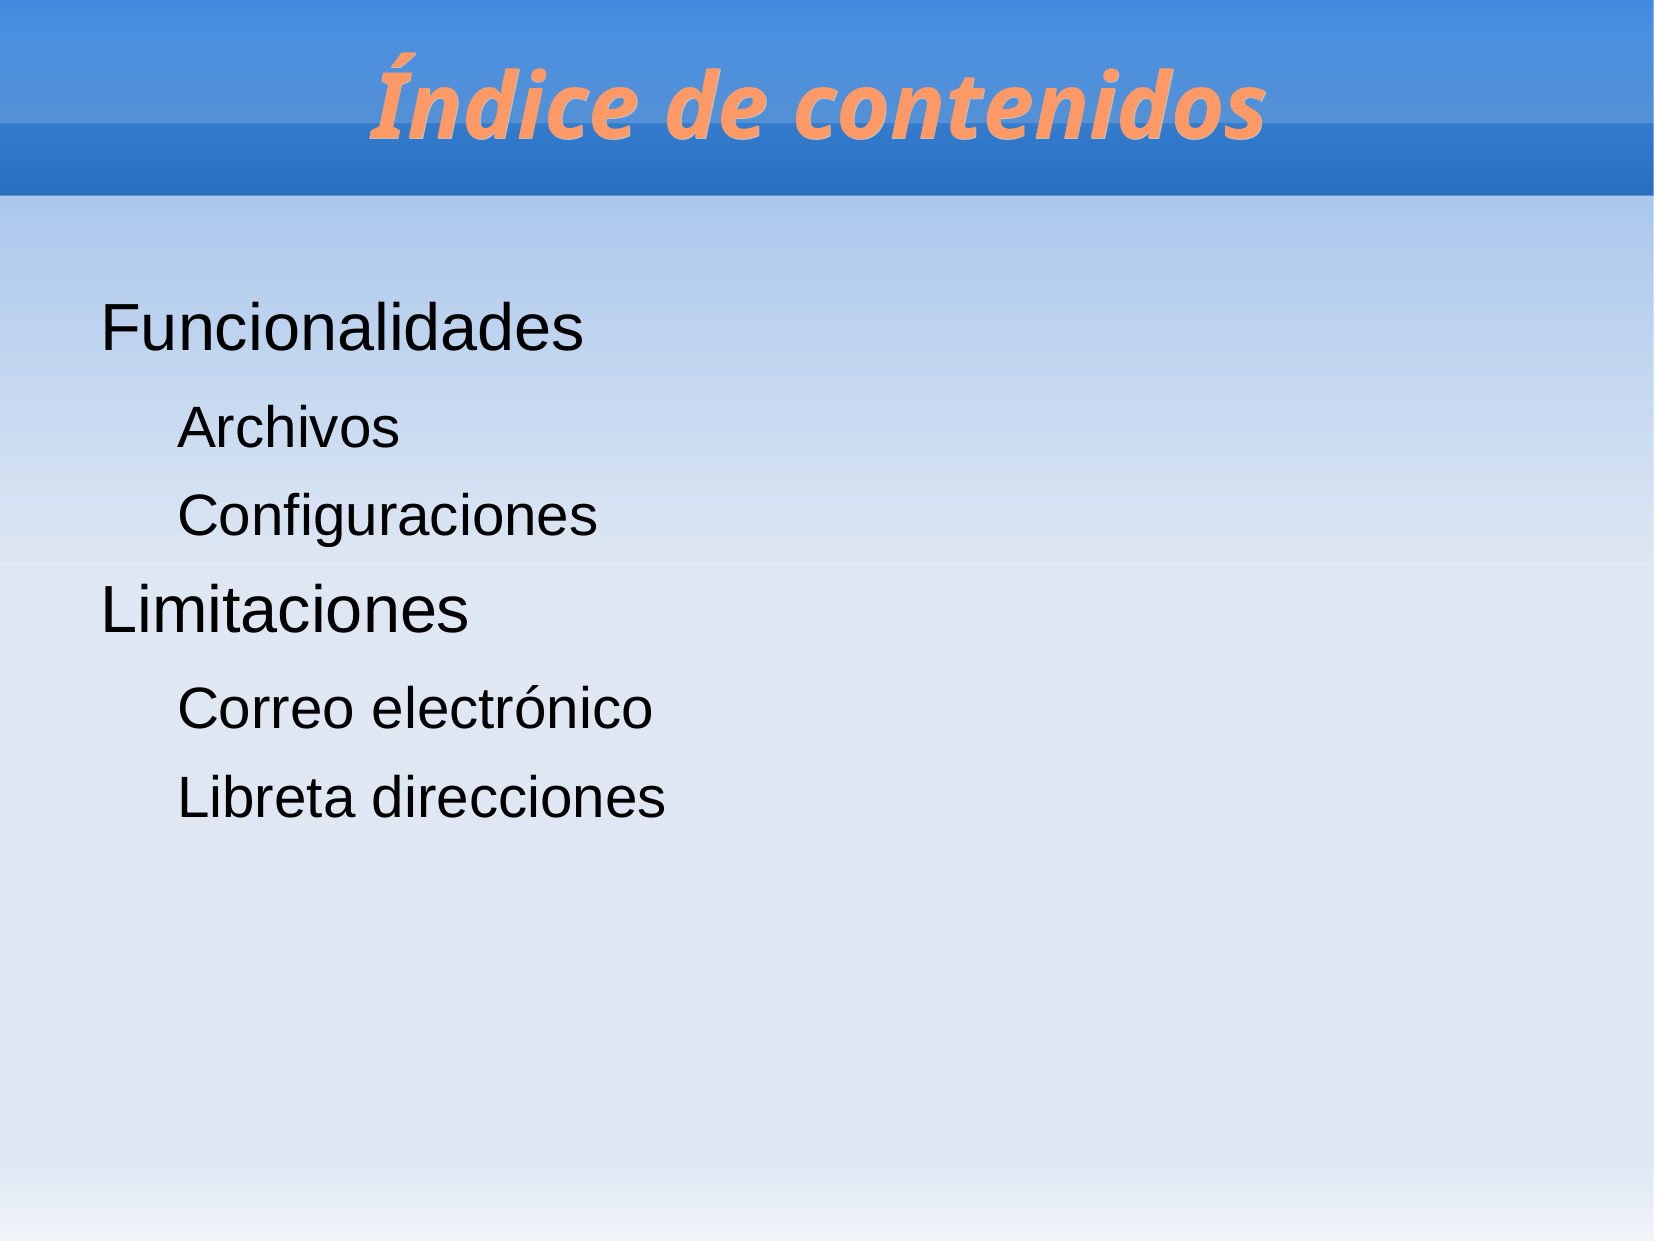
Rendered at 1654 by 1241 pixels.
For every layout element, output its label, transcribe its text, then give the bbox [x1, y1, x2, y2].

list Funcionalidades Archivos Configuraciones Limitaciones Correo electrónico Libreta direcciones [82, 290, 1571, 1094]
title Índice de contenidos [76, 7, 1565, 200]
picture [0, 0, 1654, 1241]
